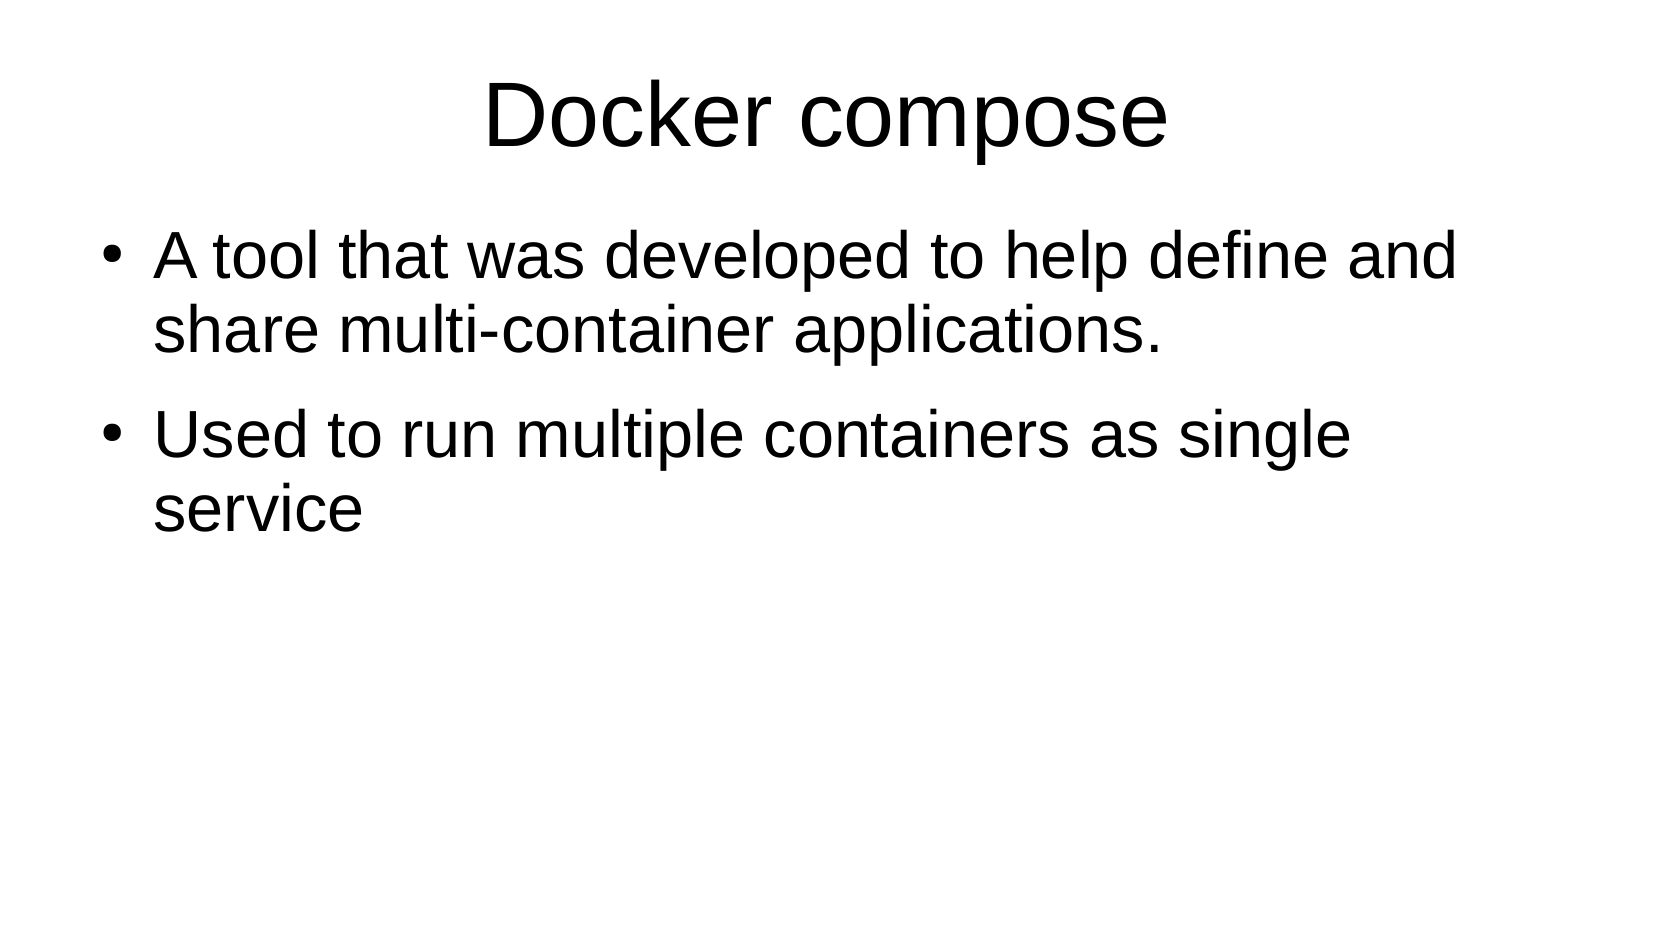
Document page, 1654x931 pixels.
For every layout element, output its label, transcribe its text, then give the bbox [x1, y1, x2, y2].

list A tool that was developed to help define and share multi-container applications. Used to run multiple containers as single service [82, 217, 1571, 758]
title Docker compose [82, 37, 1571, 193]
